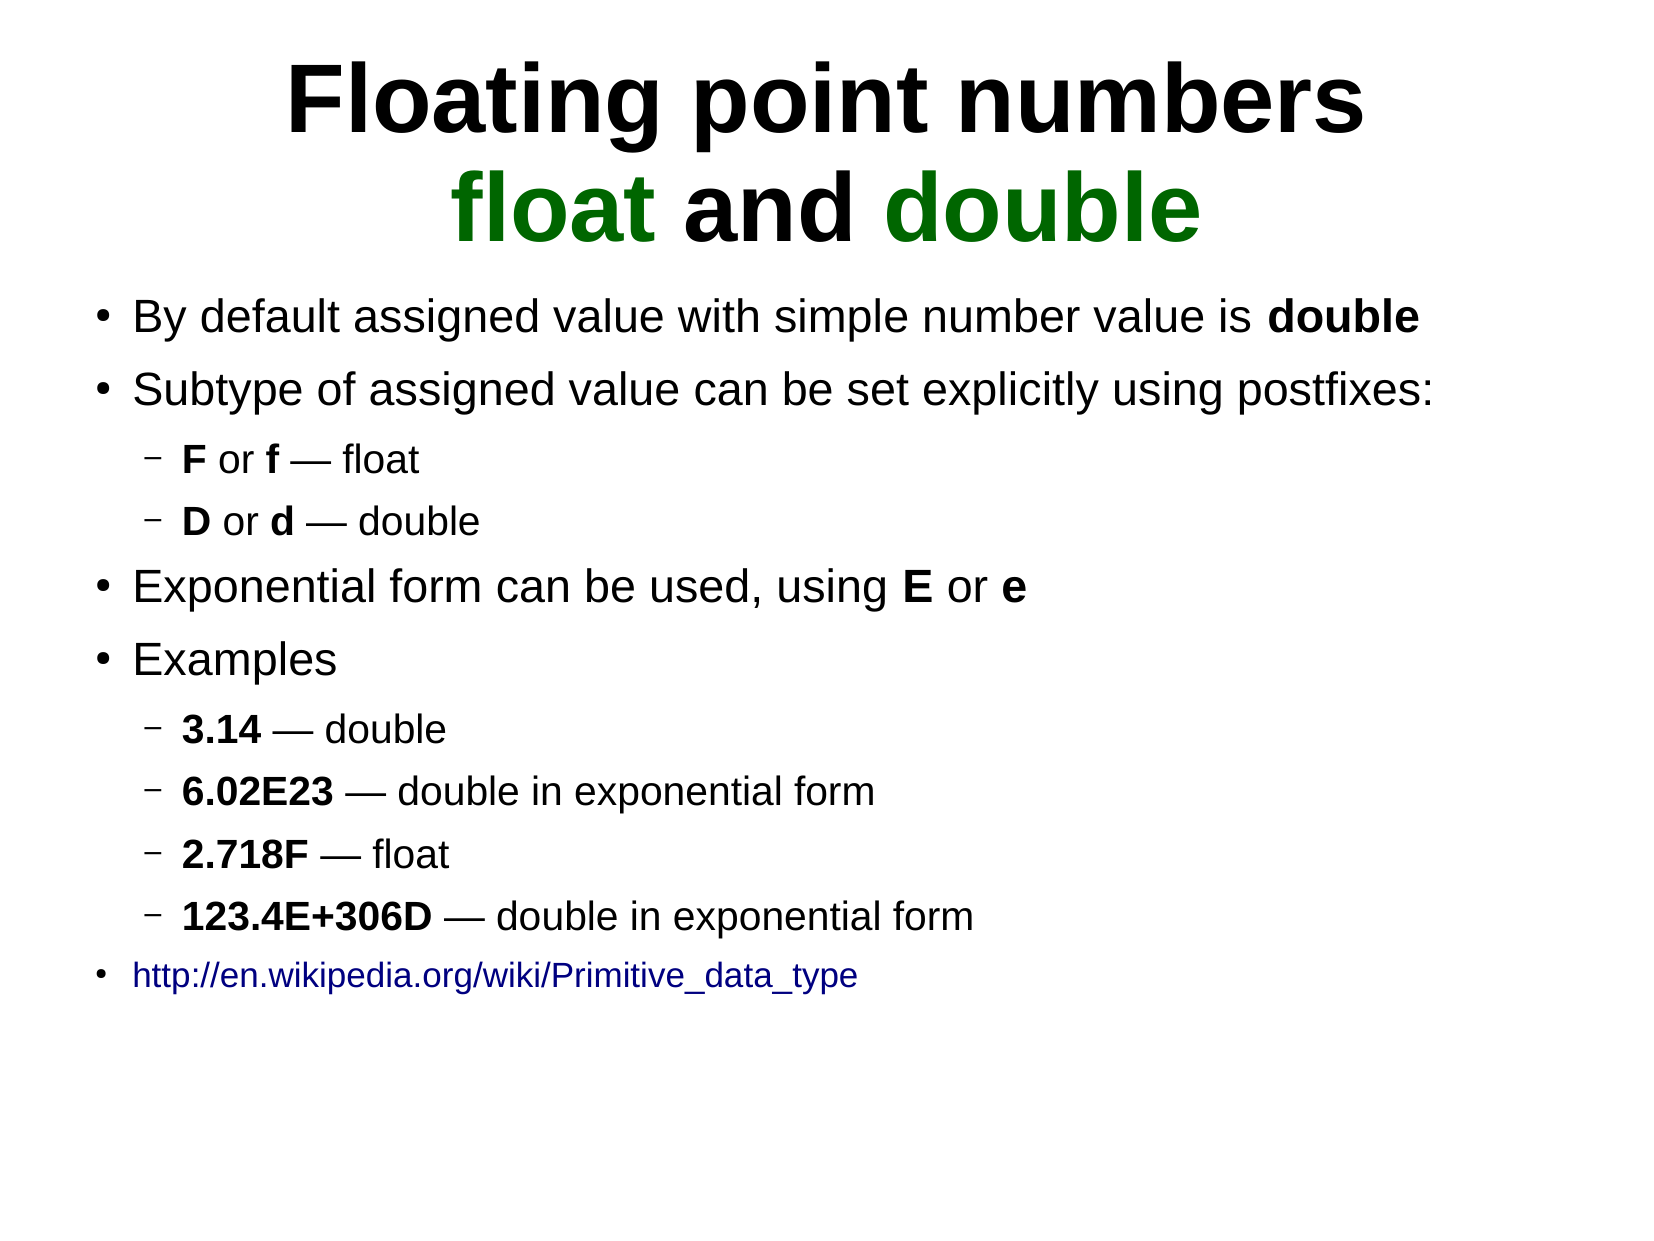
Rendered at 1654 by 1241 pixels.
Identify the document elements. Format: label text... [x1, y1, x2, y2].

title Floating point numbers float and double [82, 43, 1571, 263]
list By default assigned value with simple number value is double Subtype of assigned value can be set explicitly using postfixes: F or f — float D or d — double Exponential form can be used, using E or e Examples 3.14 — double 6.02E23 — double in exponential form 2.718F — float 123.4E+306D — double in exponential form http://en.wikipedia.org/wiki/Primitive_data_type [82, 290, 1538, 1010]
